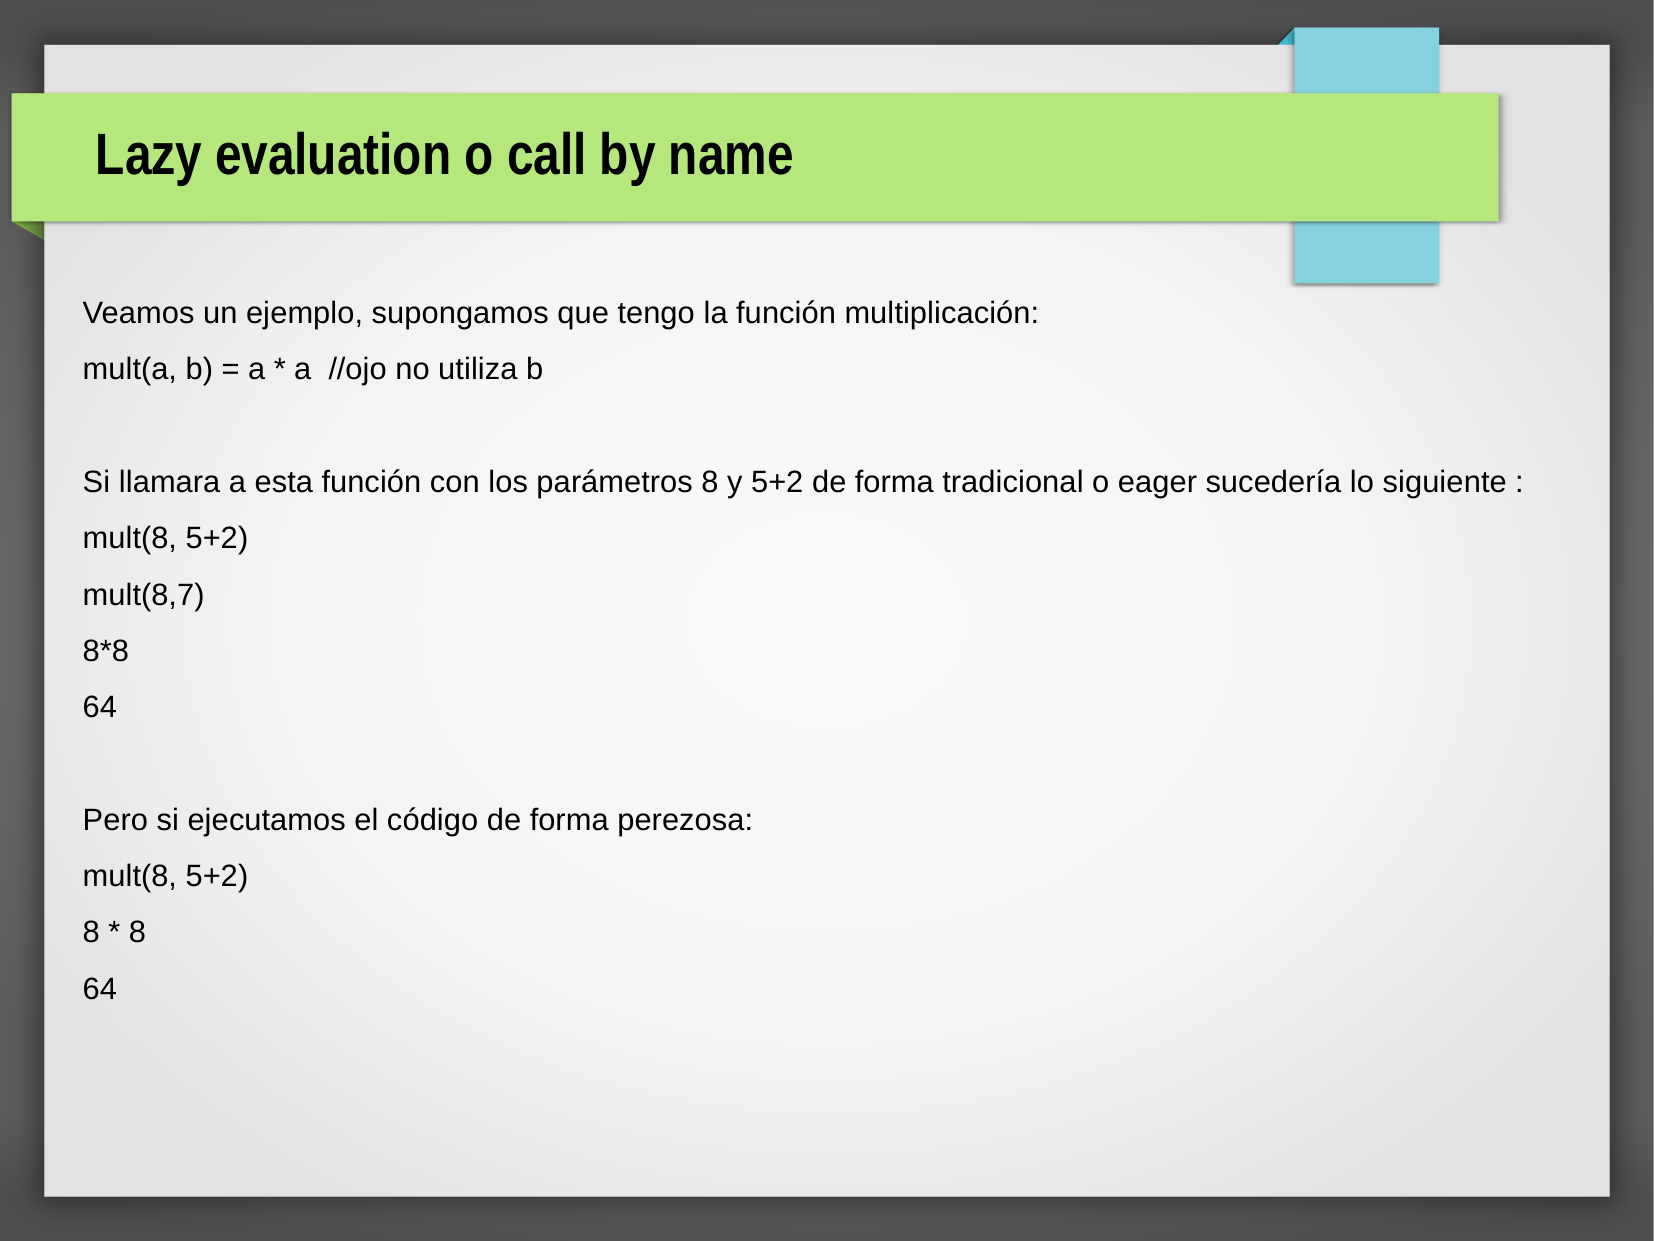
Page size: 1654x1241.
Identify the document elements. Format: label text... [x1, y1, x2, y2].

picture [0, 0, 1654, 1241]
title Lazy evaluation o call by name [82, 94, 1264, 213]
list Veamos un ejemplo, supongamos que tengo la función multiplicación: mult(a, b) = a * a //ojo no utiliza b Si llamara a esta función con los parámetros 8 y 5+2 de forma tradicional o eager sucedería lo siguiente : mult(8, 5+2) mult(8,7) 8*8 64 Pero si ejecutamos el código de forma perezosa: mult(8, 5+2) 8 * 8 64 [82, 295, 1571, 1015]
